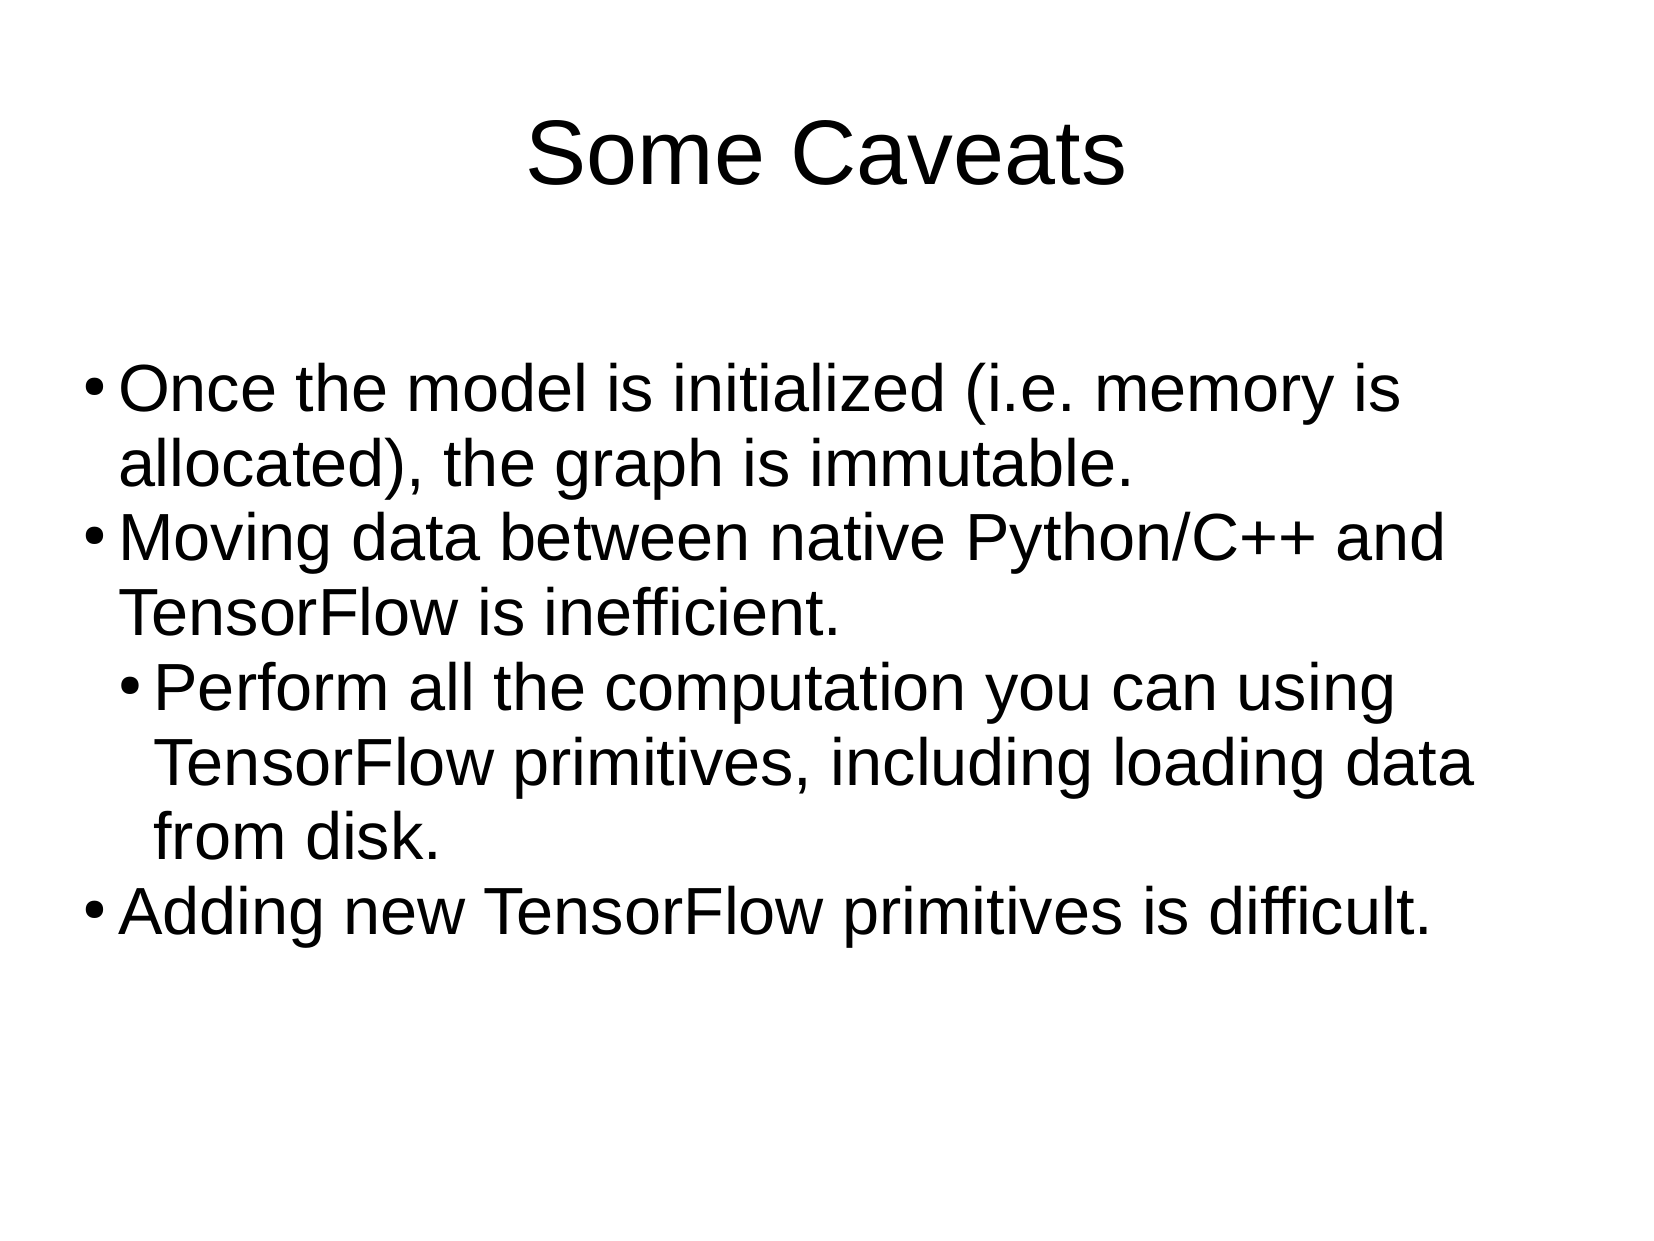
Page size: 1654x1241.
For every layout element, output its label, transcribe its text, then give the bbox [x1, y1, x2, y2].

title Some Caveats [82, 49, 1571, 257]
subtitle Once the model is initialized (i.e. memory is allocated), the graph is immutable. Moving data between native Python/C++ and TensorFlow is inefficient. Perform all the computation you can using TensorFlow primitives, including loading data from disk. Adding new TensorFlow primitives is difficult. [82, 290, 1571, 1010]
